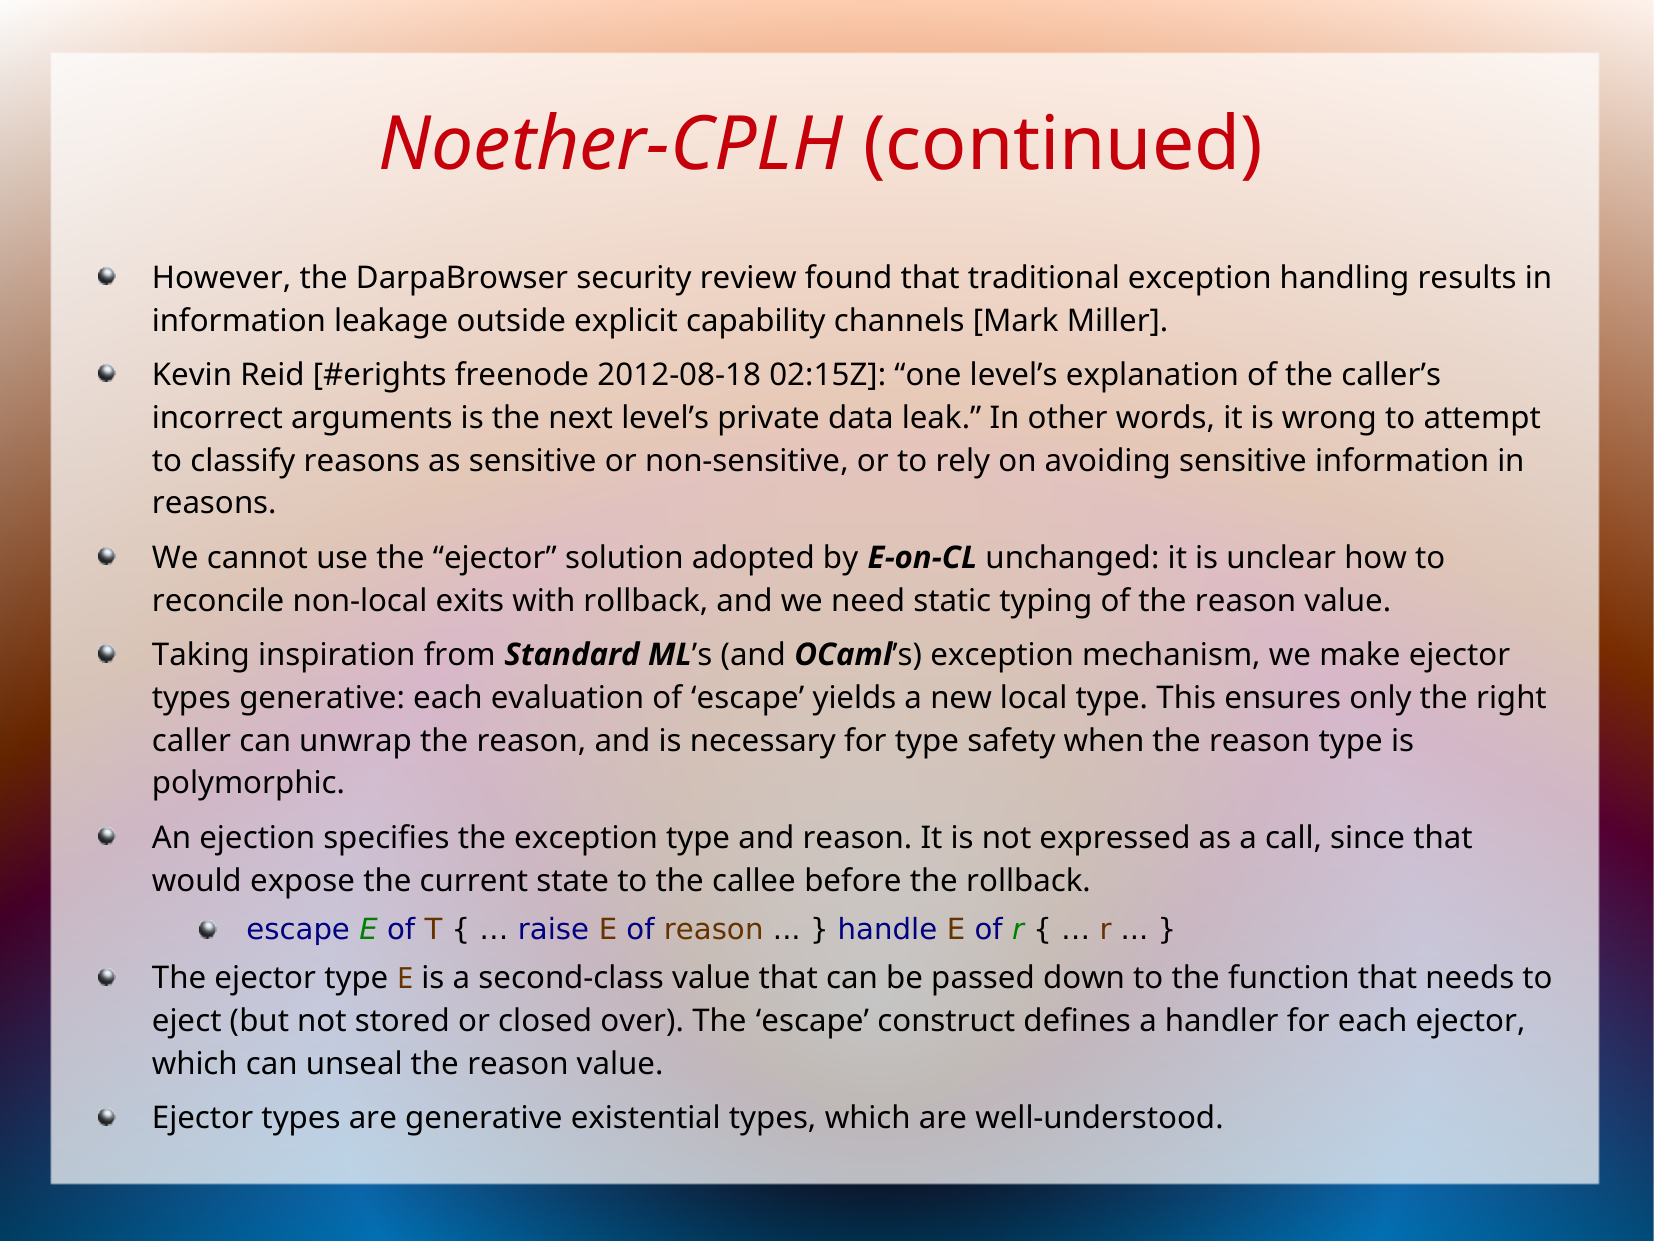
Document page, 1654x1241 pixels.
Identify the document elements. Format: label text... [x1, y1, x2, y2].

list However, the DarpaBrowser security review found that traditional exception handling results in information leakage outside explicit capability channels [Mark Miller]. Kevin Reid [#erights freenode 2012-08-18 02:15Z]: “one level’s explanation of the caller’s incorrect arguments is the next level’s private data leak.” In other words, it is wrong to attempt to classify reasons as sensitive or non-sensitive, or to rely on avoiding sensitive information in reasons. We cannot use the “ejector” solution adopted by E-on-CL unchanged: it is unclear how to reconcile non‑local exits with rollback, and we need static typing of the reason value. Taking inspiration from Standard ML’s (and OCaml’s) exception mechanism, we make ejector types generative: each evaluation of ‘escape’ yields a new local type. This ensures only the right caller can unwrap the reason, and is necessary for type safety when the reason type is polymorphic. An ejection specifies the exception type and reason. It is not expressed as a call, since that would expose the current state to the callee before the rollback. escape E of T { … raise E of reason ... } handle E of r { … r ... } The ejector type E is a second-class value that can be passed down to the function that needs to eject (but not stored or closed over). The ‘escape’ construct defines a handler for each ejector, which can unseal the reason value. Ejector types are generative existential types, which are well-understood. [81, 254, 1570, 1059]
picture [0, 0, 1654, 1241]
title Noether-CPLH (continued) [76, 43, 1565, 237]
